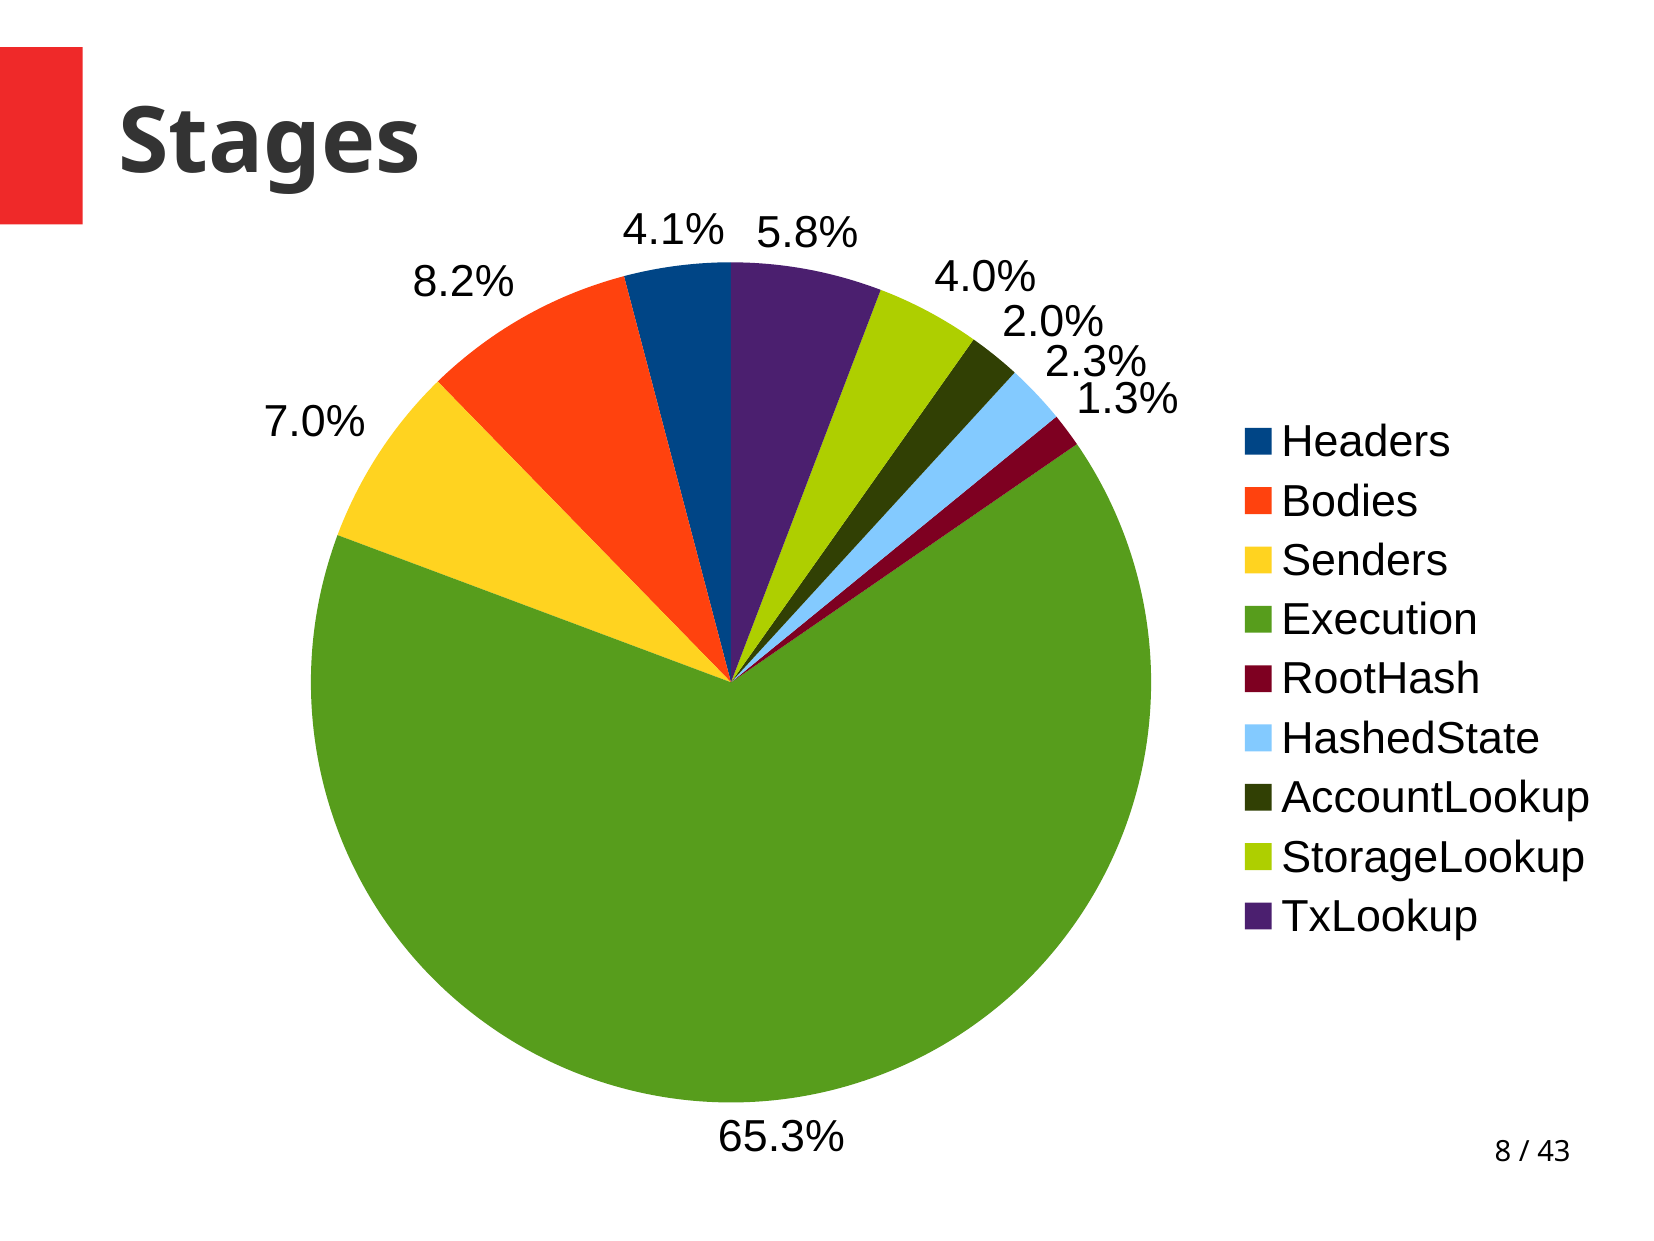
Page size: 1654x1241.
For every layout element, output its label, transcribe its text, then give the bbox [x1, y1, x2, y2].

picture [30, 134, 1636, 1224]
title Stages [118, 33, 1571, 134]
